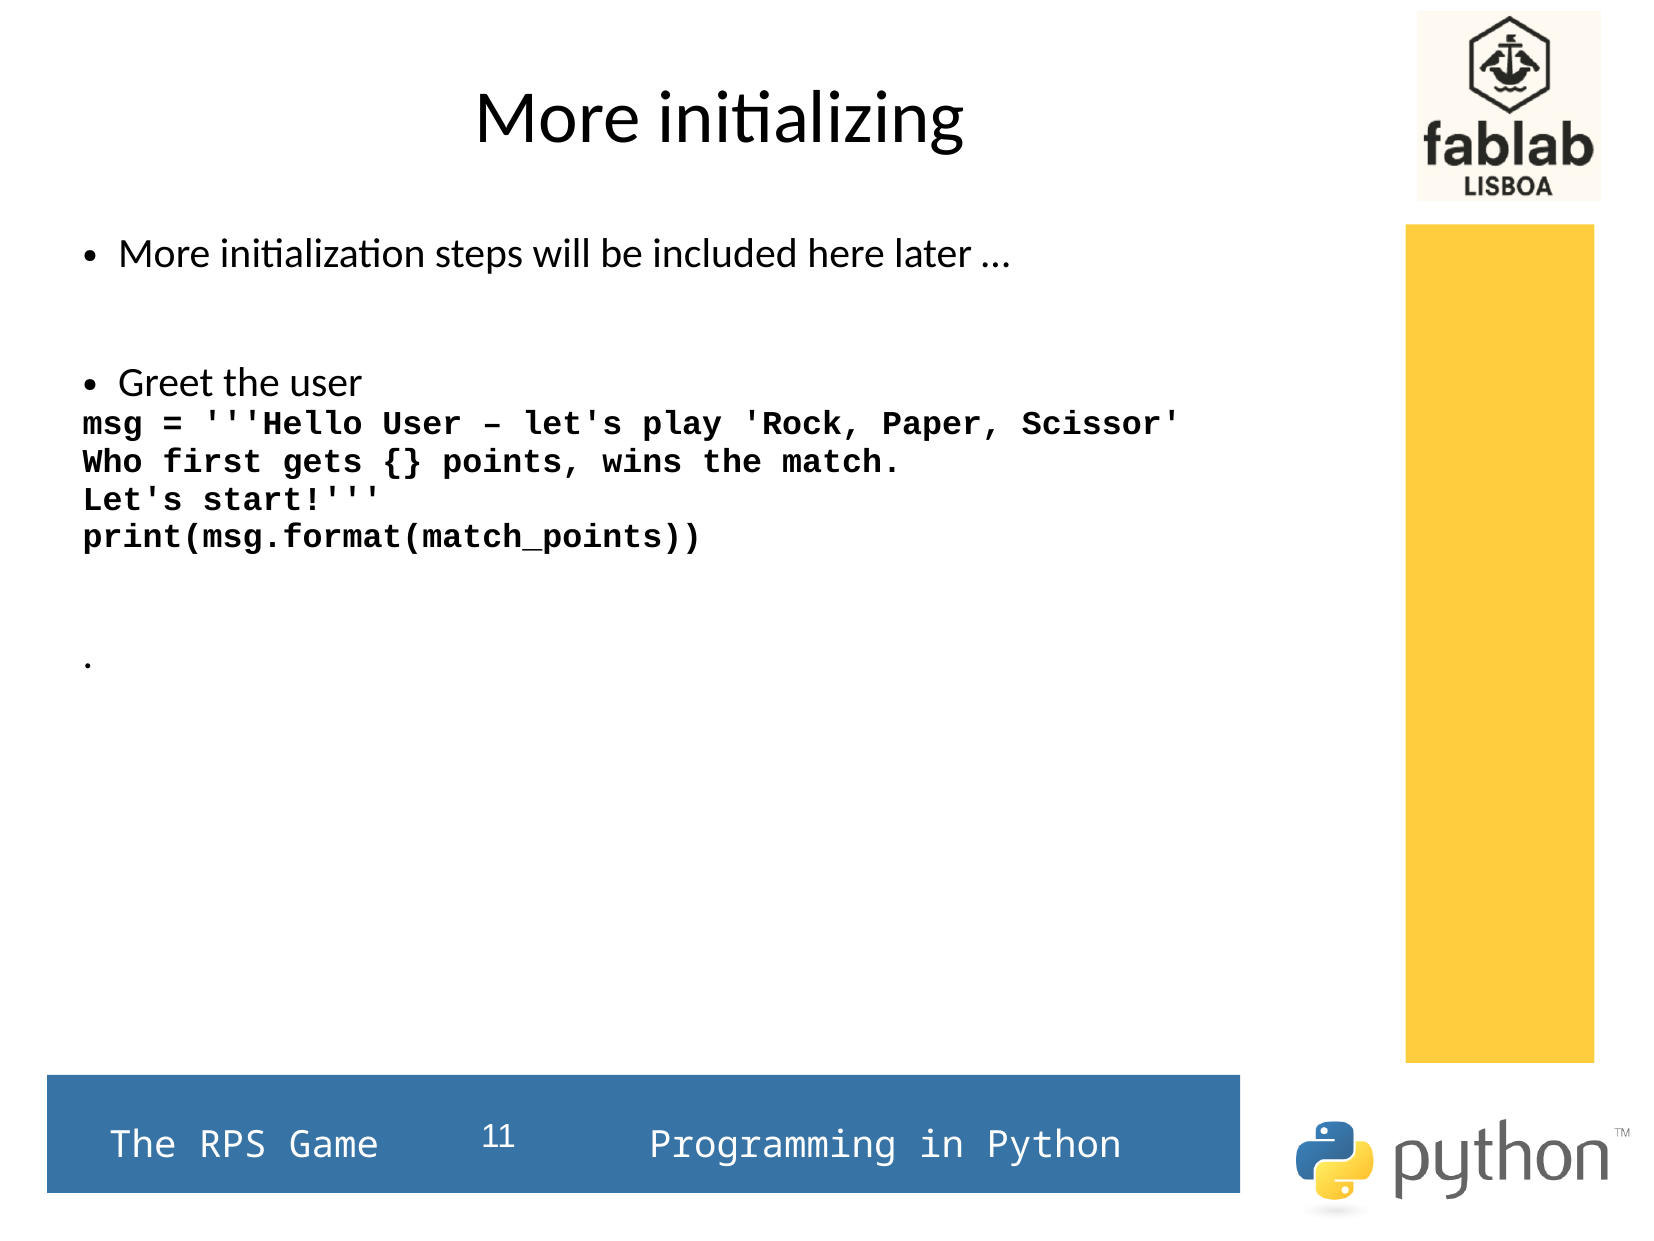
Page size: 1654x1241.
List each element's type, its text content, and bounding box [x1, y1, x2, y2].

subtitle More initialization steps will be included here later … Greet the user msg = '''Hello User – let's play 'Rock, Paper, Scissor' Who first gets {} points, wins the match. Let's start!''' print(msg.format(match_points)) . [82, 236, 1359, 1034]
title More initializing [82, 49, 1358, 198]
text_box [1405, 224, 1595, 1063]
picture [1417, 11, 1601, 201]
text_box [47, 1074, 1241, 1193]
picture [1240, 1098, 1654, 1241]
text_box The RPS Game Programming in Python [94, 1110, 1182, 1213]
